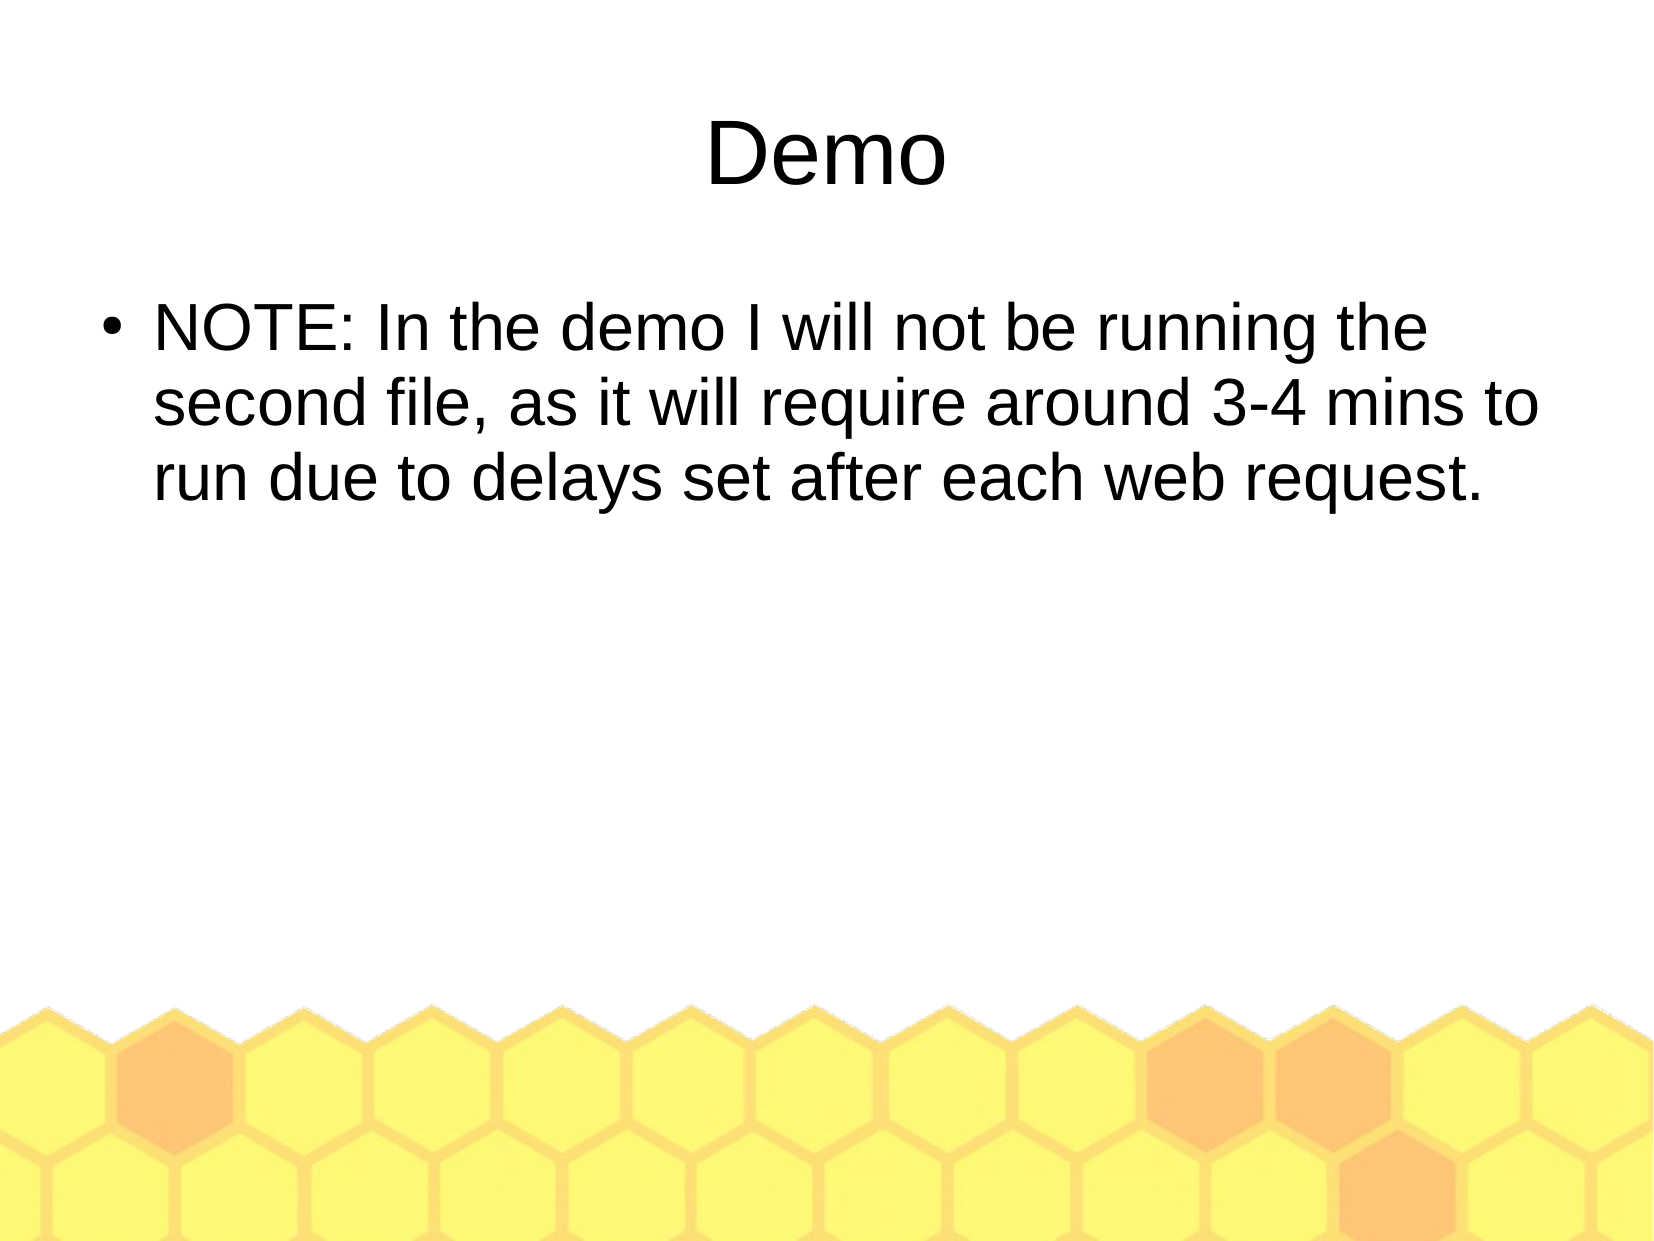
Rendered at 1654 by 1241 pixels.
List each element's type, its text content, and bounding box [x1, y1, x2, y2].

list NOTE: In the demo I will not be running the second file, as it will require around 3-4 mins to run due to delays set after each web request. [82, 290, 1571, 1010]
picture [0, 1001, 1654, 1241]
title Demo [82, 49, 1571, 257]
